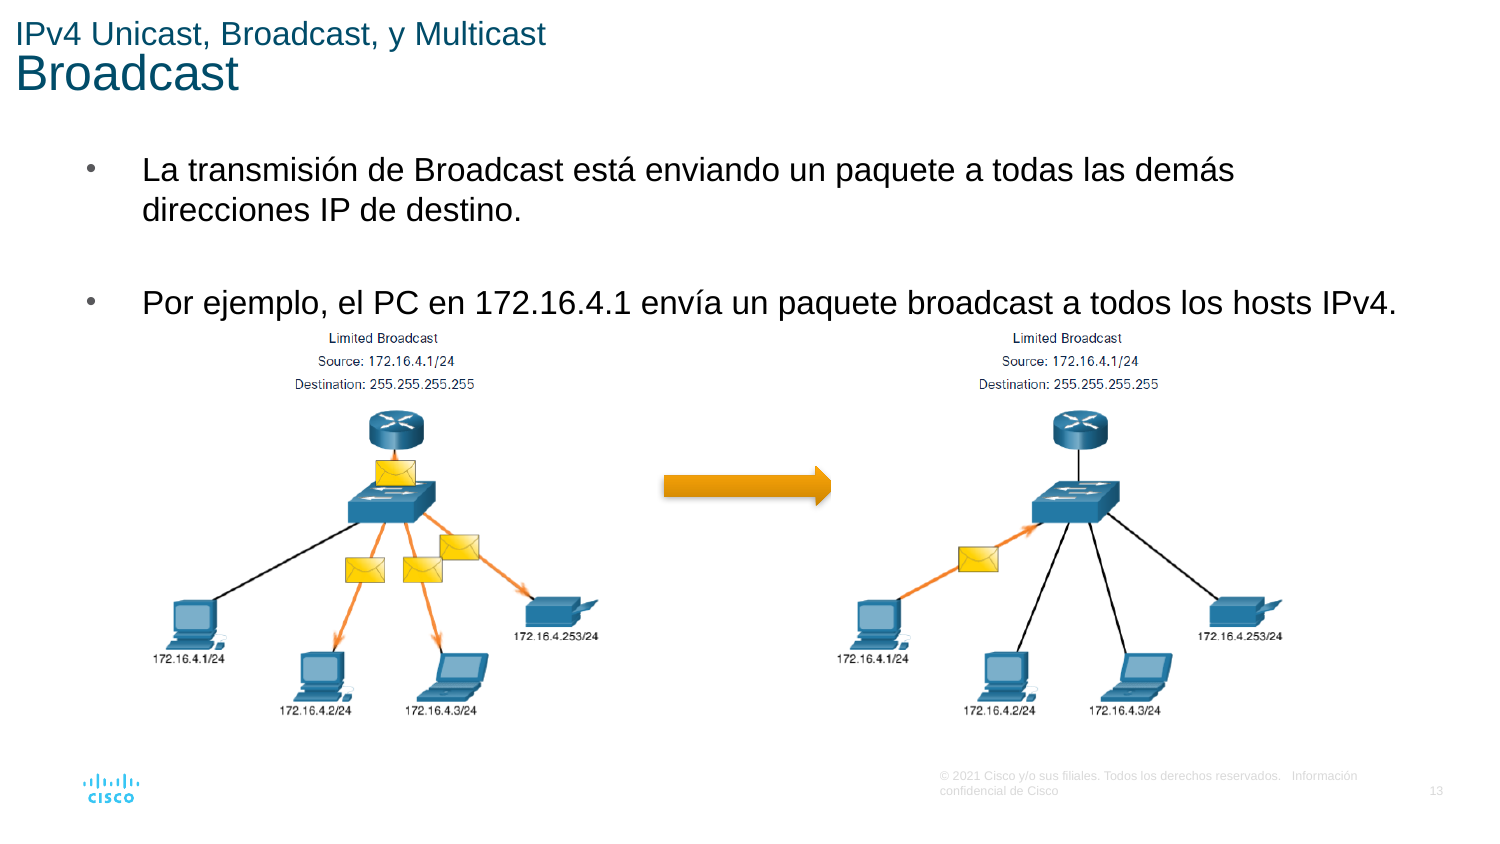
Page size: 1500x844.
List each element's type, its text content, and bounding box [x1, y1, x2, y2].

picture [147, 326, 609, 725]
title IPv4 Unicast, Broadcast, y Multicast Broadcast [0, 0, 1369, 121]
picture [831, 326, 1293, 725]
text_box [663, 465, 831, 507]
list La transmisión de Broadcast está enviando un paquete a todas las demás direcciones IP de destino. Por ejemplo, el PC en 172.16.4.1 envía un paquete broadcast a todos los hosts IPv4. [70, 140, 1430, 305]
